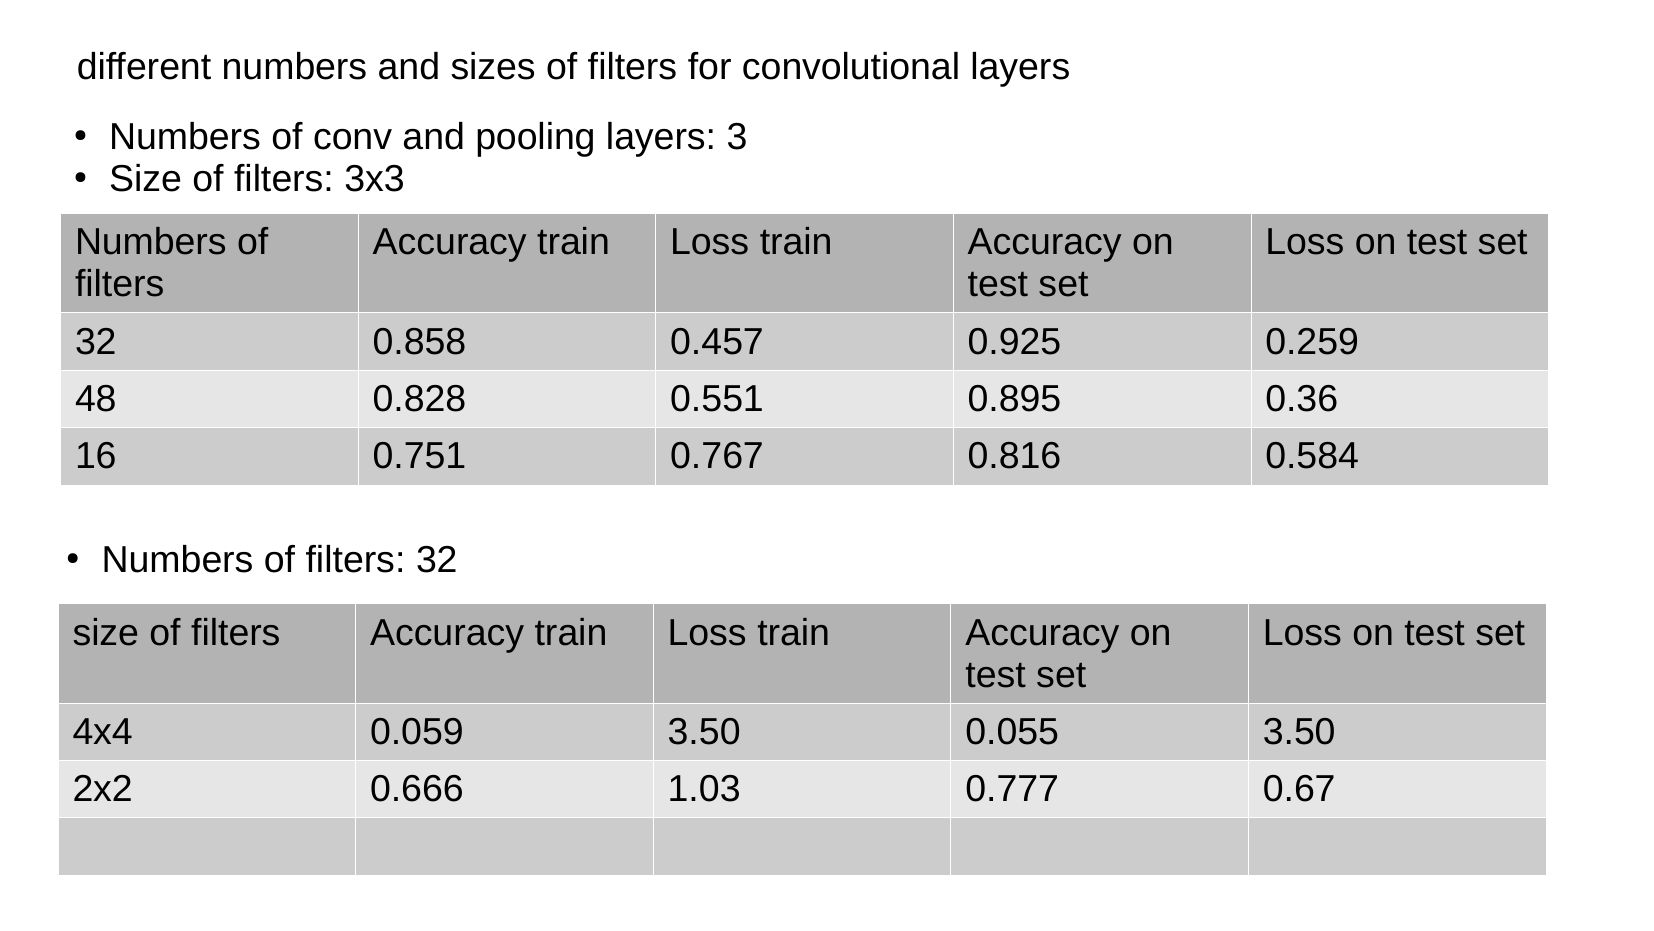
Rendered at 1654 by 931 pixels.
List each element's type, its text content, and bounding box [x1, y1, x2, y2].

table_cell 3.50 [654, 704, 950, 760]
table_cell 16 [61, 428, 358, 485]
text_box Numbers of conv and pooling layers: 3 Size of filters: 3x3 [59, 107, 763, 207]
table_header Accuracy train [356, 604, 653, 703]
table_cell 0.551 [656, 371, 953, 427]
table_cell [951, 818, 1248, 875]
table_header Loss on test set [1252, 214, 1548, 312]
table_cell [59, 818, 355, 875]
table_header Accuracy on test set [951, 604, 1248, 703]
table_cell 0.816 [954, 428, 1251, 485]
table_cell 0.059 [356, 704, 653, 760]
table_cell 0.925 [954, 313, 1251, 370]
table_cell 0.828 [359, 371, 655, 427]
table_cell 1.03 [654, 761, 950, 817]
table_header Accuracy train [359, 214, 655, 312]
table_cell 0.67 [1249, 761, 1546, 817]
table_cell 0.858 [359, 313, 655, 370]
table_cell 0.055 [951, 704, 1248, 760]
table_cell [654, 818, 950, 875]
table_cell 0.895 [954, 371, 1251, 427]
table_cell 0.777 [951, 761, 1248, 817]
text_box Numbers of filters: 32 [51, 531, 473, 589]
table_cell [356, 818, 653, 875]
table_cell 0.457 [656, 313, 953, 370]
table_header size of filters [59, 604, 355, 703]
table_cell 0.666 [356, 761, 653, 817]
table_cell 0.751 [359, 428, 655, 485]
table_cell 0.584 [1252, 428, 1548, 485]
table_header Accuracy on test set [954, 214, 1251, 312]
table_cell [1249, 818, 1546, 875]
table_header Loss on test set [1249, 604, 1546, 703]
table_header Loss train [654, 604, 950, 703]
title different numbers and sizes of filters for convolutional layers [76, 29, 1565, 104]
table_cell 4x4 [59, 704, 355, 760]
table_cell 3.50 [1249, 704, 1546, 760]
table_cell 0.36 [1252, 371, 1548, 427]
table_header Numbers of filters [61, 214, 358, 312]
table_cell 0.259 [1252, 313, 1548, 370]
table_cell 2x2 [59, 761, 355, 817]
table_cell 48 [61, 371, 358, 427]
table_header Loss train [656, 214, 953, 312]
table_cell 32 [61, 313, 358, 370]
table_cell 0.767 [656, 428, 953, 485]
